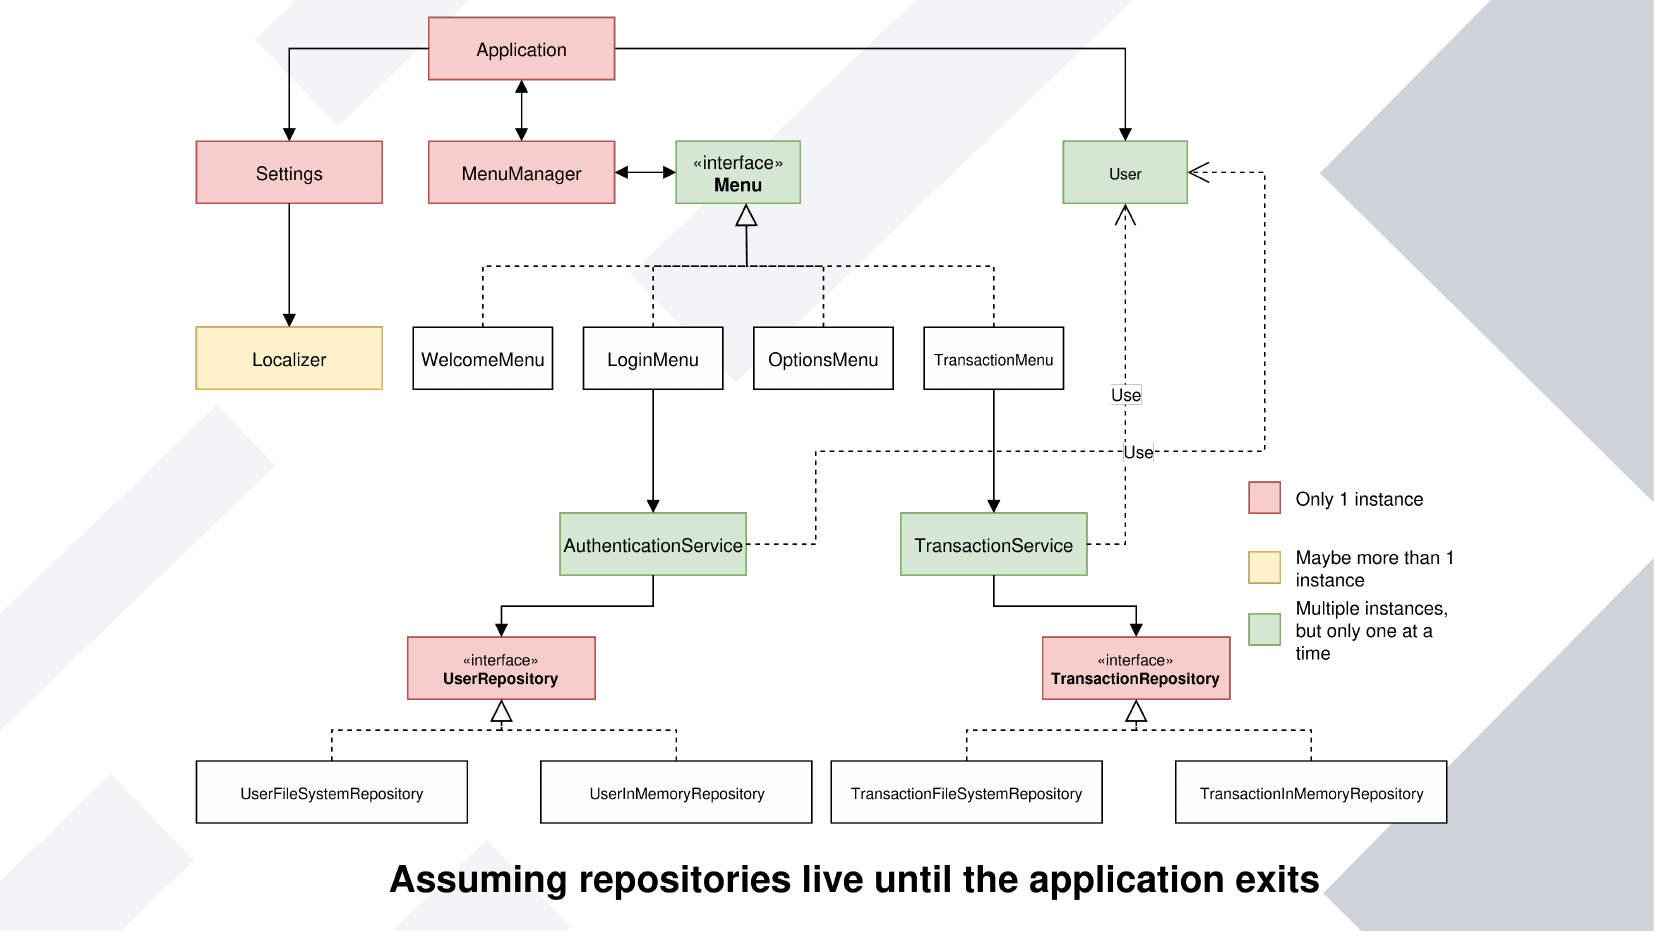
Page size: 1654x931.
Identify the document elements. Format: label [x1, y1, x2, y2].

picture [180, 1, 1479, 931]
